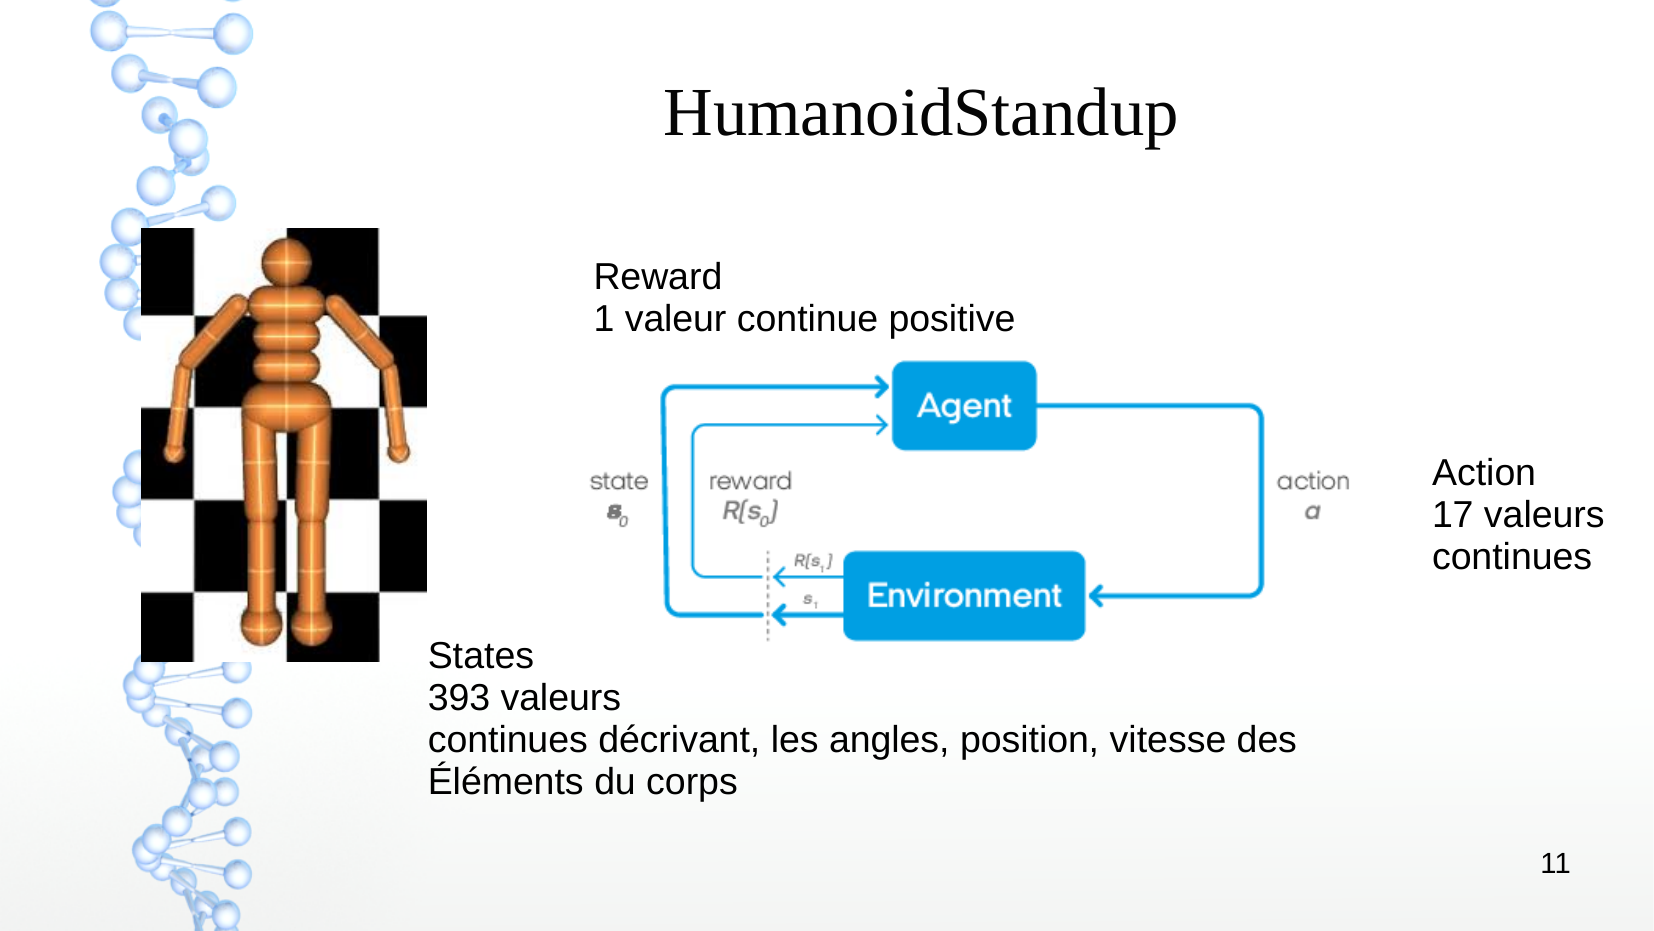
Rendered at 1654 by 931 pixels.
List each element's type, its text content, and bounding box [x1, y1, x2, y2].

picture [0, 0, 1654, 931]
title HumanoidStandup [265, 35, 1595, 189]
text_box States 393 valeurs continues décrivant, les angles, position, vitesse des Éléments du corps [413, 626, 1323, 810]
text_box Reward 1 valeur continue positive [578, 248, 1031, 389]
text_box Action 17 valeurs continues [1417, 444, 1630, 586]
